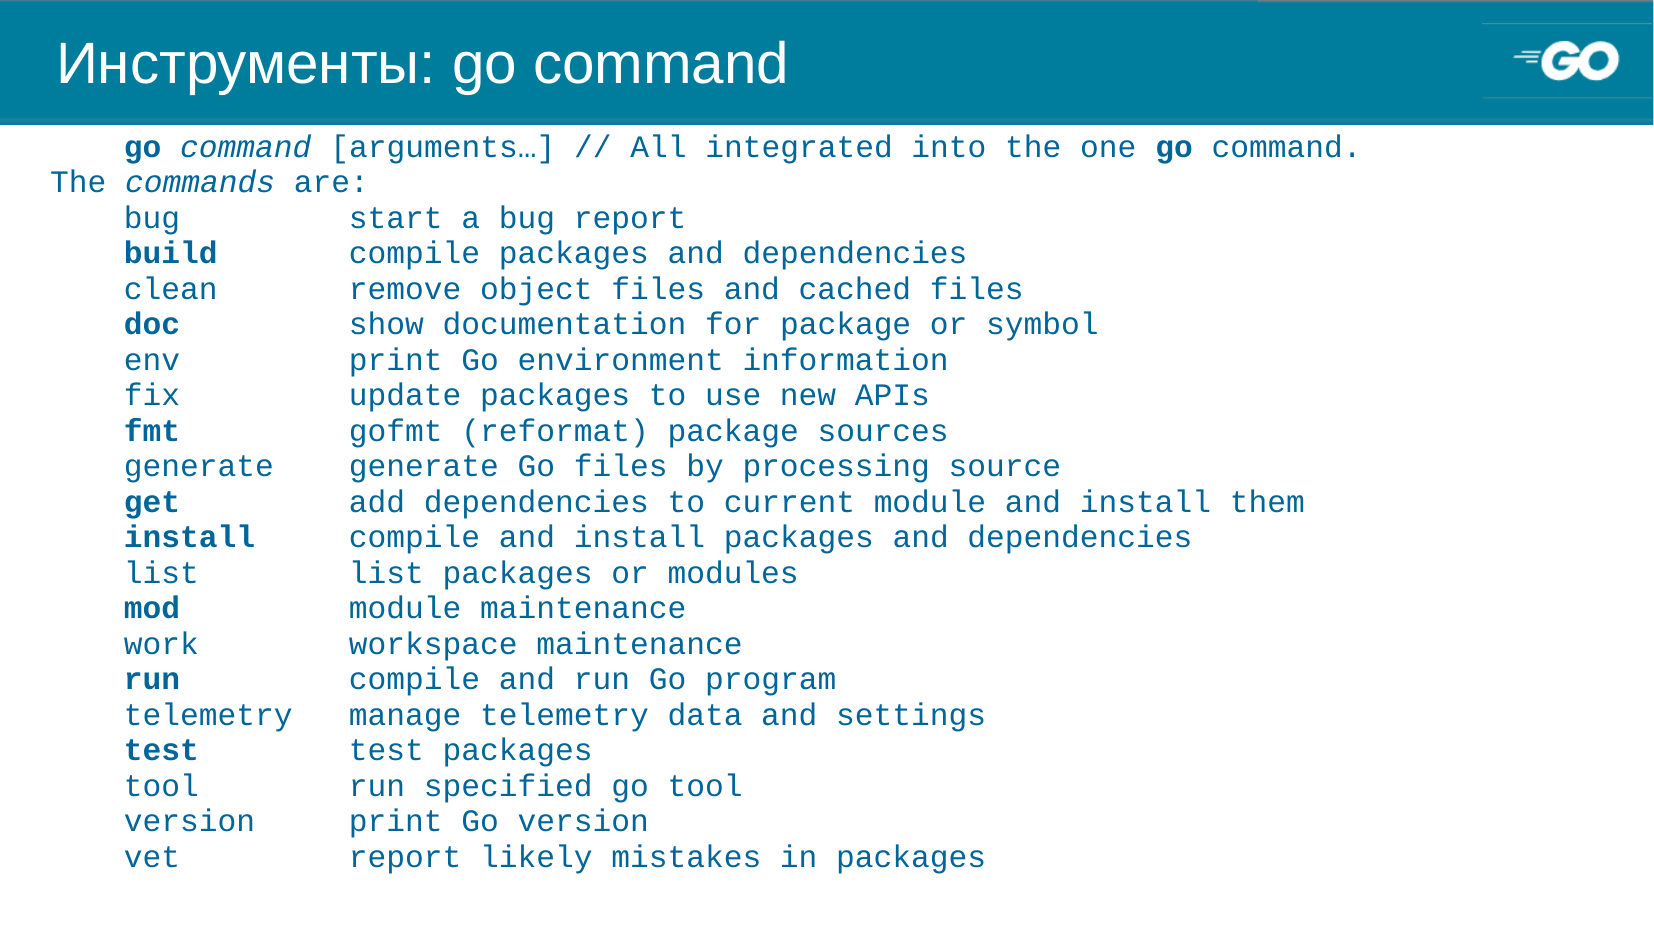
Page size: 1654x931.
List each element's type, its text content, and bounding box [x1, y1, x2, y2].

text_box Инструменты: go command [41, 23, 1495, 104]
picture [1542, 41, 1619, 81]
text_box go command [arguments…] // All integrated into the one go command. The commands are: bug start a bug report build compile packages and dependencies clean remove object files and cached files doc show documentation for package or symbol env print Go environment information fix update packages to use new APIs fmt gofmt (reformat) package sources generate generate Go files by processing source get add dependencies to current module and install them install compile and install packages and dependencies list list packages or modules mod module maintenance work workspace maintenance run compile and run Go program telemetry manage telemetry data and settings test test packages tool run specified go tool version print Go version vet report likely mistakes in packages [35, 124, 1619, 898]
